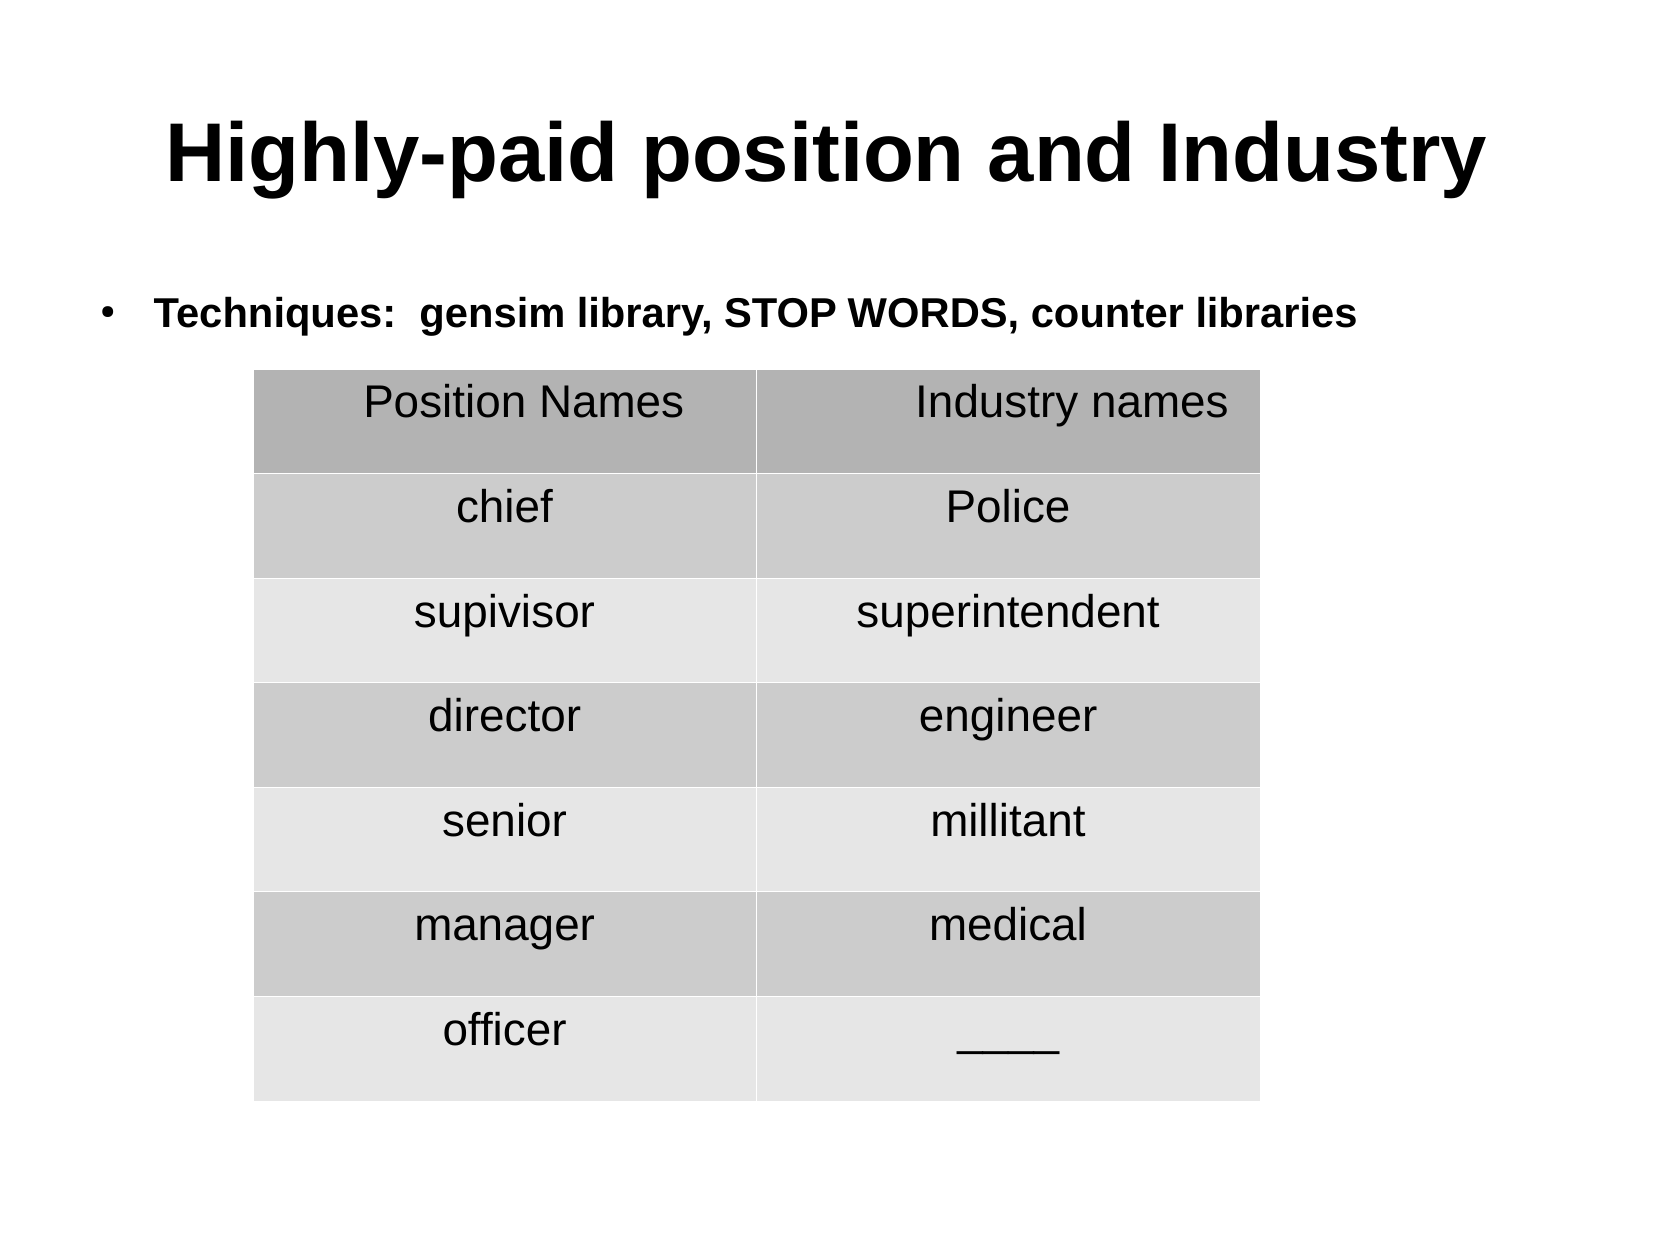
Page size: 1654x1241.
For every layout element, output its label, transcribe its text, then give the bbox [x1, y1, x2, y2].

table_cell ____ [757, 997, 1260, 1101]
list Techniques: gensim library, STOP WORDS, counter libraries [82, 290, 1571, 1010]
table_header Industry names [757, 370, 1260, 473]
table_cell supivisor [254, 579, 756, 682]
table_cell senior [254, 788, 756, 891]
table_cell manager [254, 892, 756, 996]
table_header Position Names [254, 370, 756, 473]
table_cell chief [254, 474, 756, 578]
table_cell millitant [757, 788, 1260, 891]
table_cell director [254, 683, 756, 787]
table_cell medical [757, 892, 1260, 996]
table_cell officer [254, 997, 756, 1101]
table_cell superintendent [757, 579, 1260, 682]
title Highly-paid position and Industry [82, 49, 1571, 257]
table_cell Police [757, 474, 1260, 578]
table_cell engineer [757, 683, 1260, 787]
